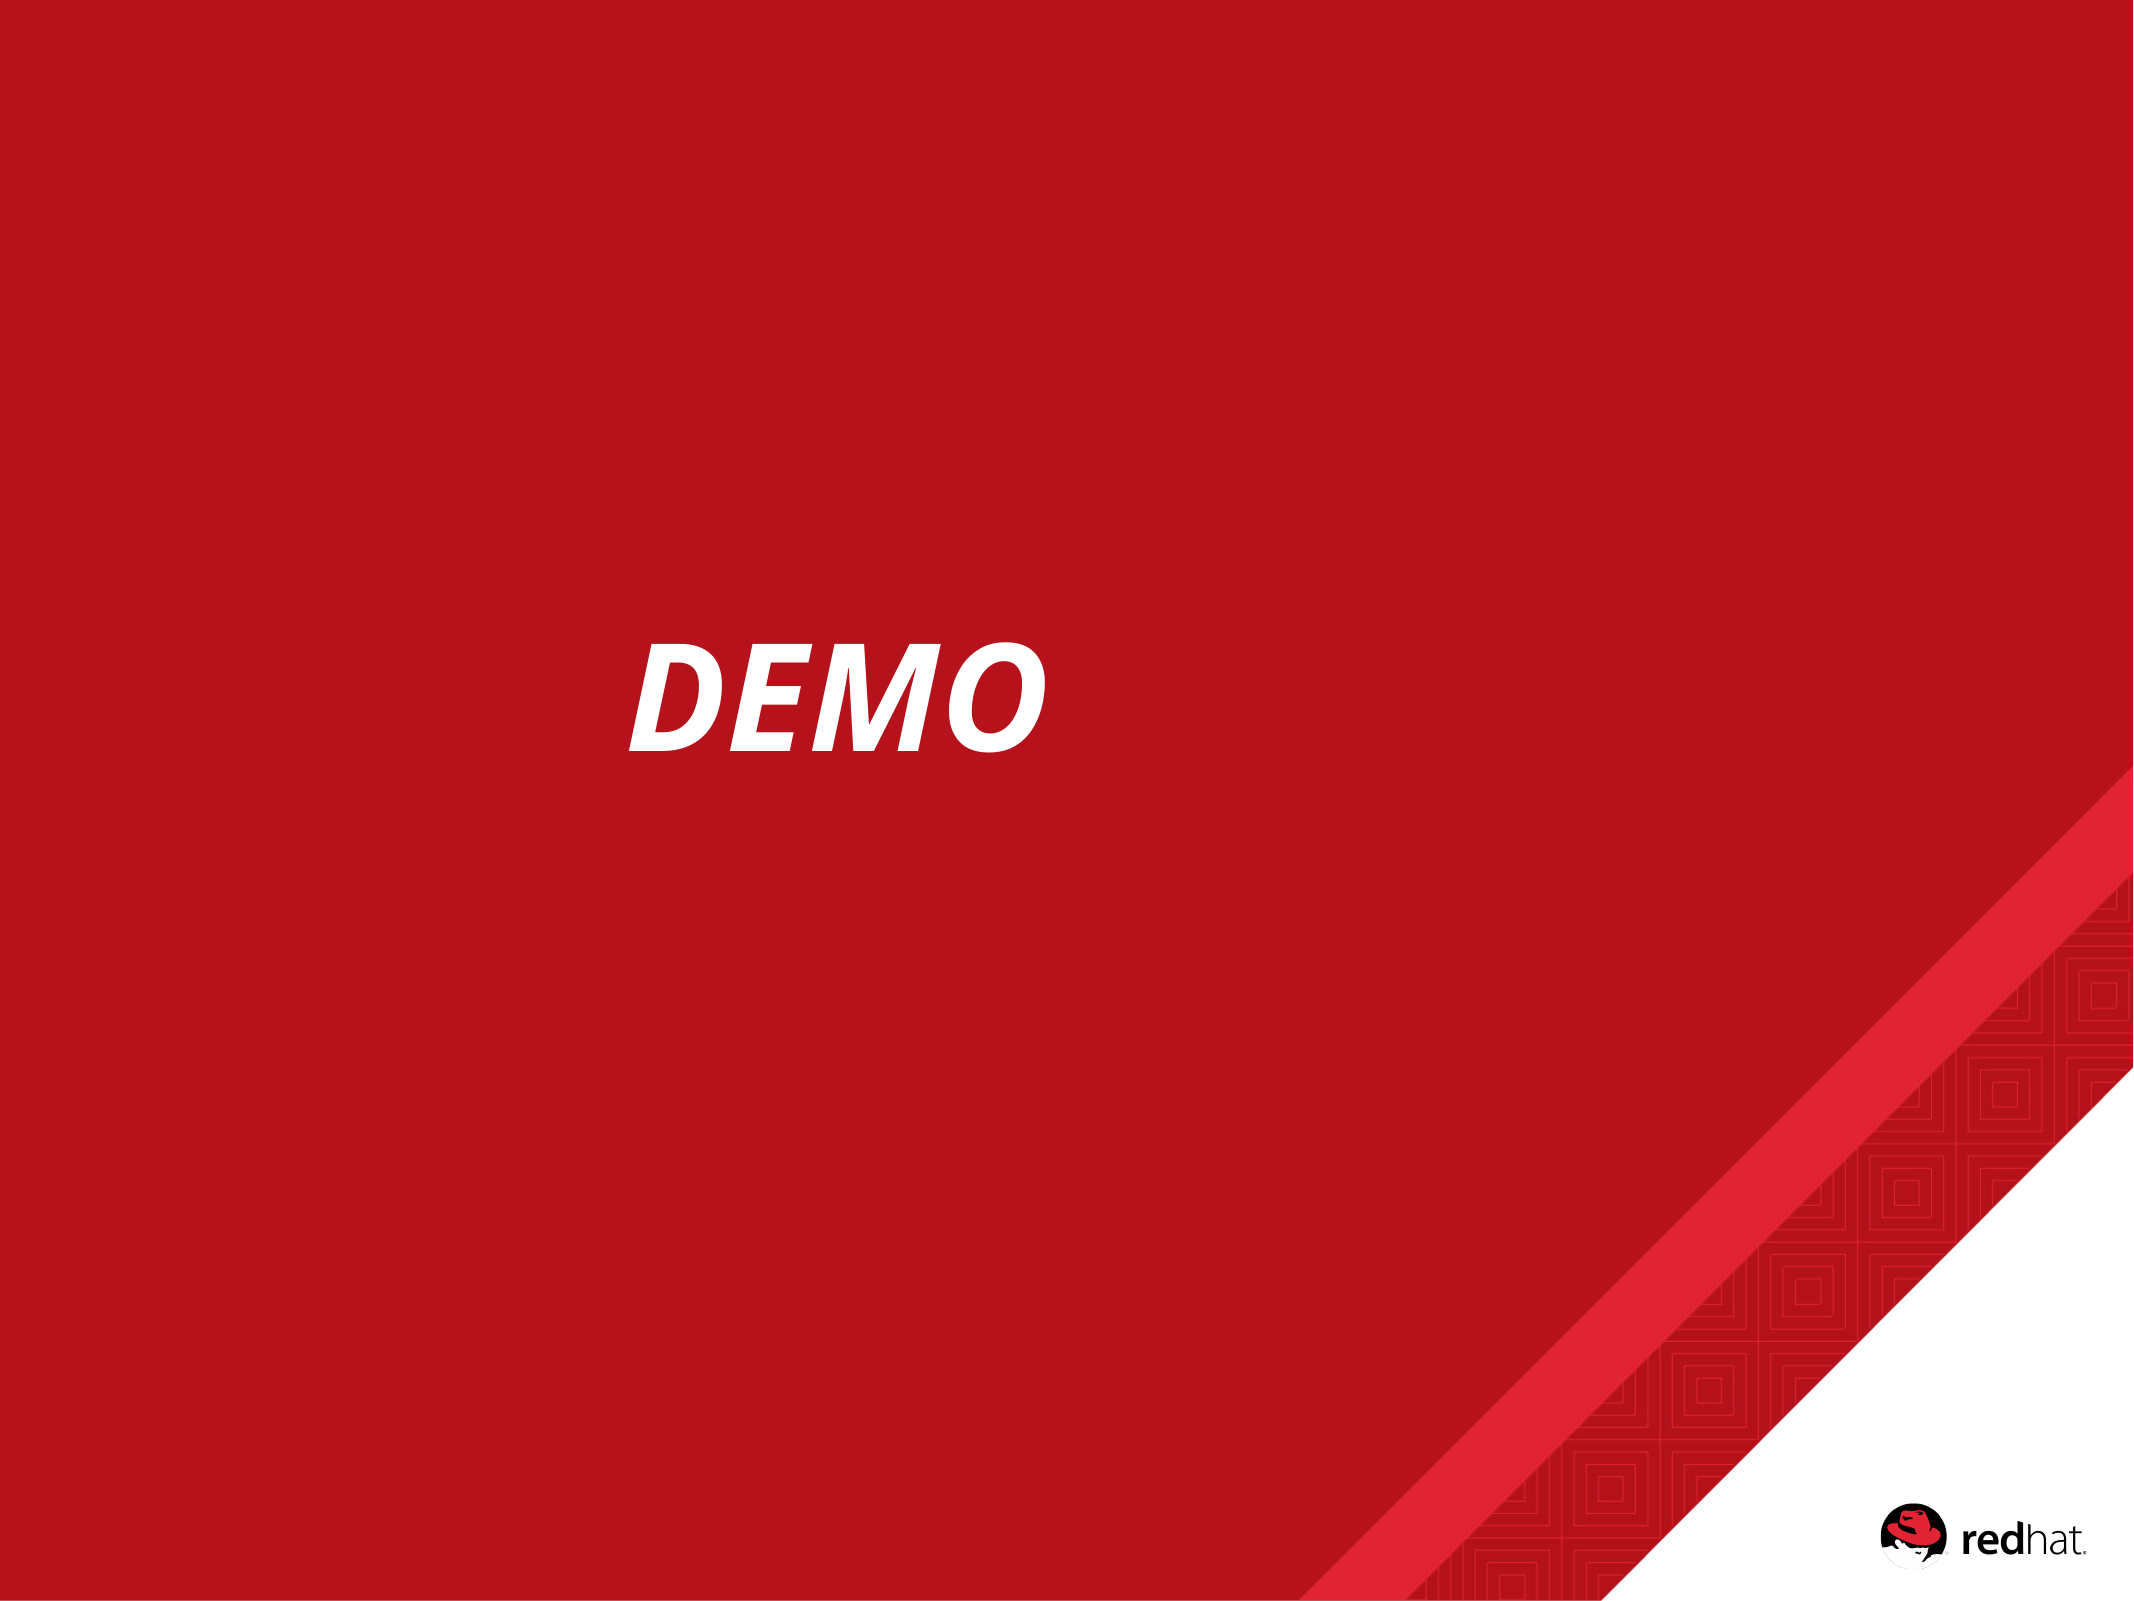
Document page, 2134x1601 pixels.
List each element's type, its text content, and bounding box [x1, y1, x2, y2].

picture [0, 0, 2134, 1601]
list DEMO [170, 594, 1506, 1086]
